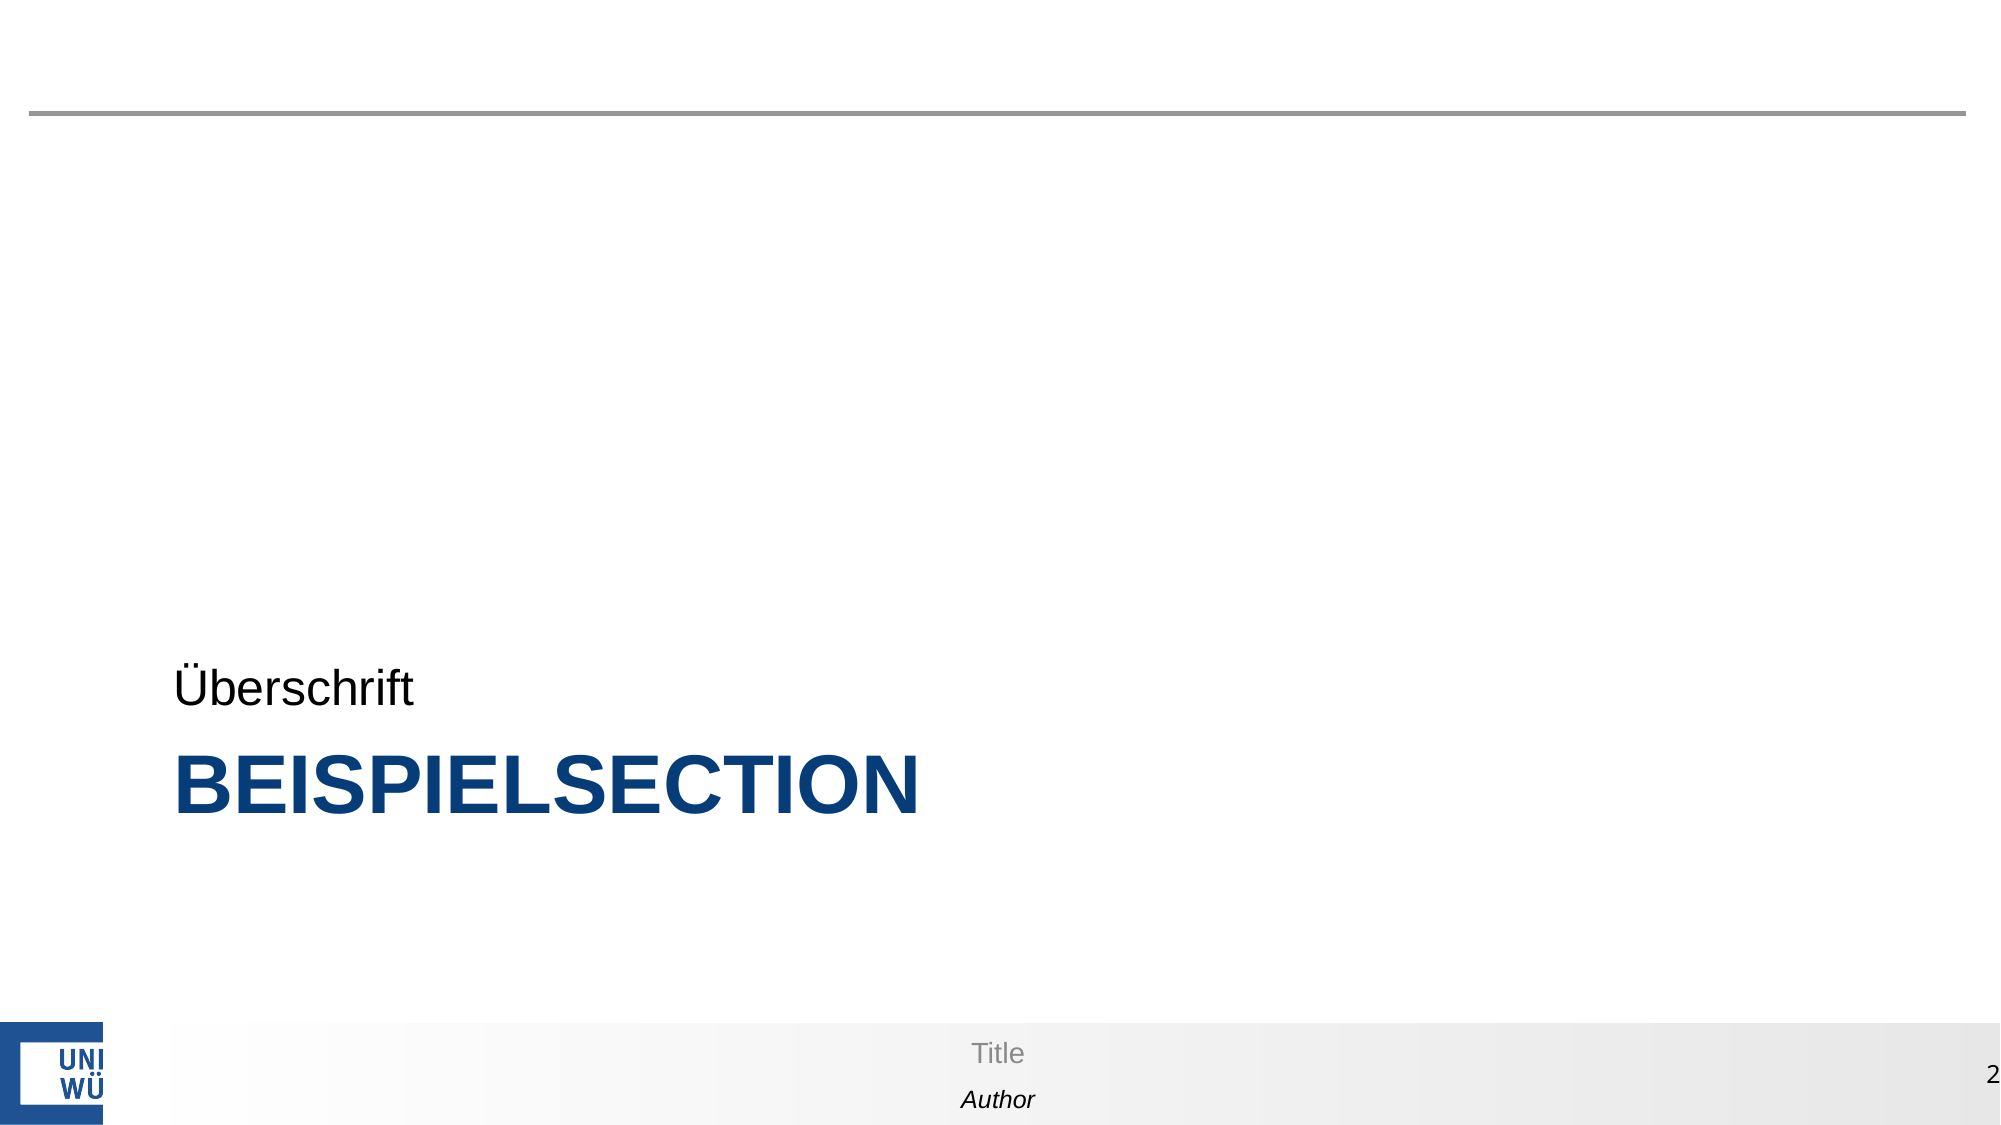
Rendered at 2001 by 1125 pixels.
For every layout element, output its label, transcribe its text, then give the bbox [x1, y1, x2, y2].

picture [0, 1022, 103, 1125]
list Überschrift [157, 476, 1858, 723]
title BeispielSection [157, 723, 1858, 947]
